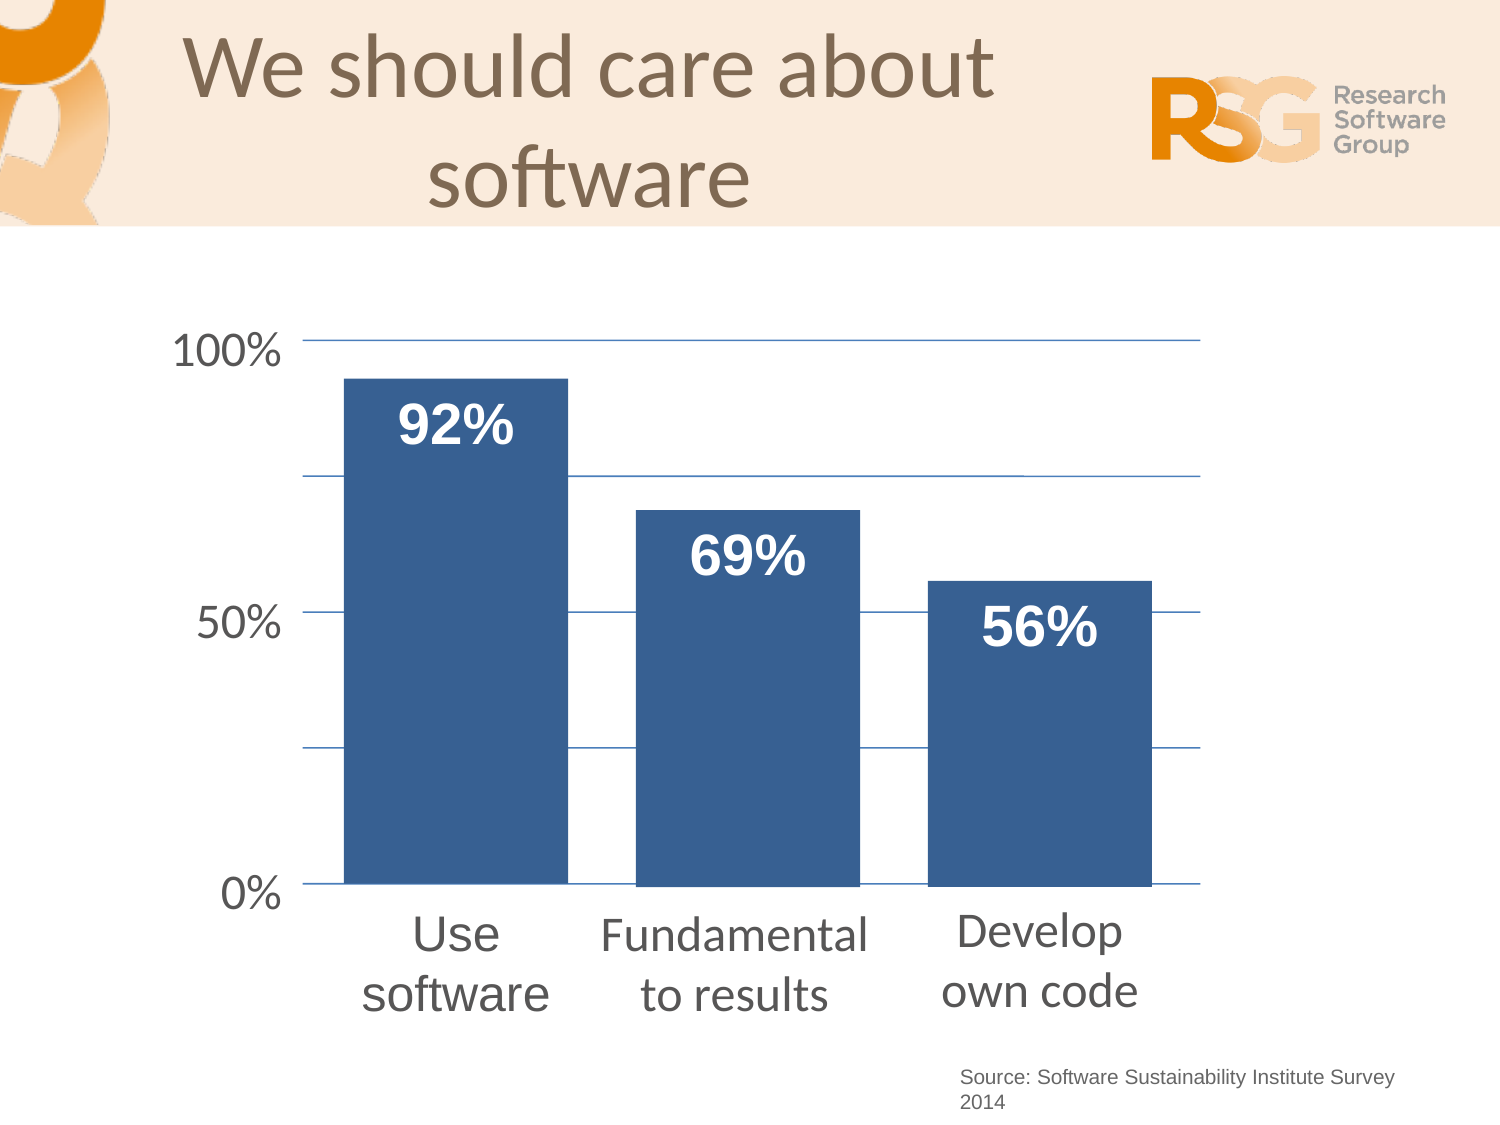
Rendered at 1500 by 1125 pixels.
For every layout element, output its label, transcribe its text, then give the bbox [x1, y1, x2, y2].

text_box Fundamental to results [568, 894, 901, 1030]
text_box 69% [635, 510, 861, 888]
text_box Use software [326, 893, 586, 1029]
title We should care about software [51, 21, 1128, 210]
text_box 92% [343, 378, 569, 884]
text_box Source: Software Sustainability Institute Survey 2014 [944, 1056, 1460, 1095]
text_box Develop own code [901, 890, 1179, 1026]
picture [0, 0, 113, 225]
picture [1100, 27, 1497, 212]
text_box 50% [129, 580, 297, 656]
text_box 56% [927, 580, 1152, 887]
list [54, 262, 1425, 1035]
text_box 0% [129, 852, 297, 928]
text_box 100% [129, 309, 297, 384]
